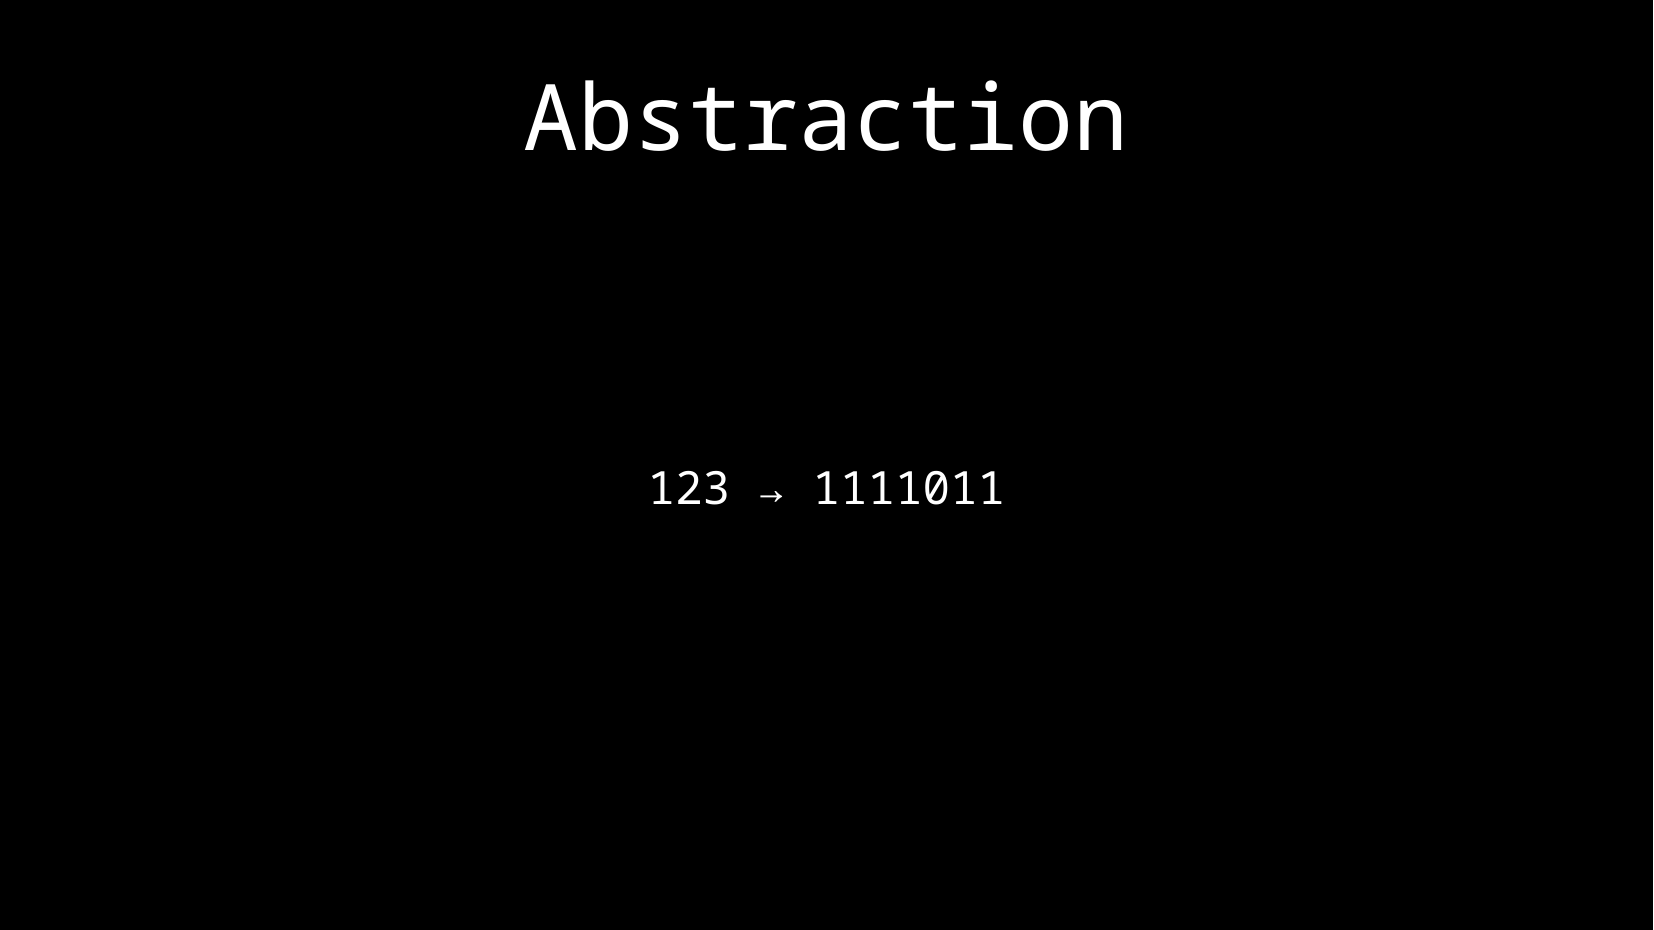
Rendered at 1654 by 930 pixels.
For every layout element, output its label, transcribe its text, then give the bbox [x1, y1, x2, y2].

title Abstraction [82, 37, 1571, 193]
subtitle 123 → 1111011 [82, 217, 1571, 757]
